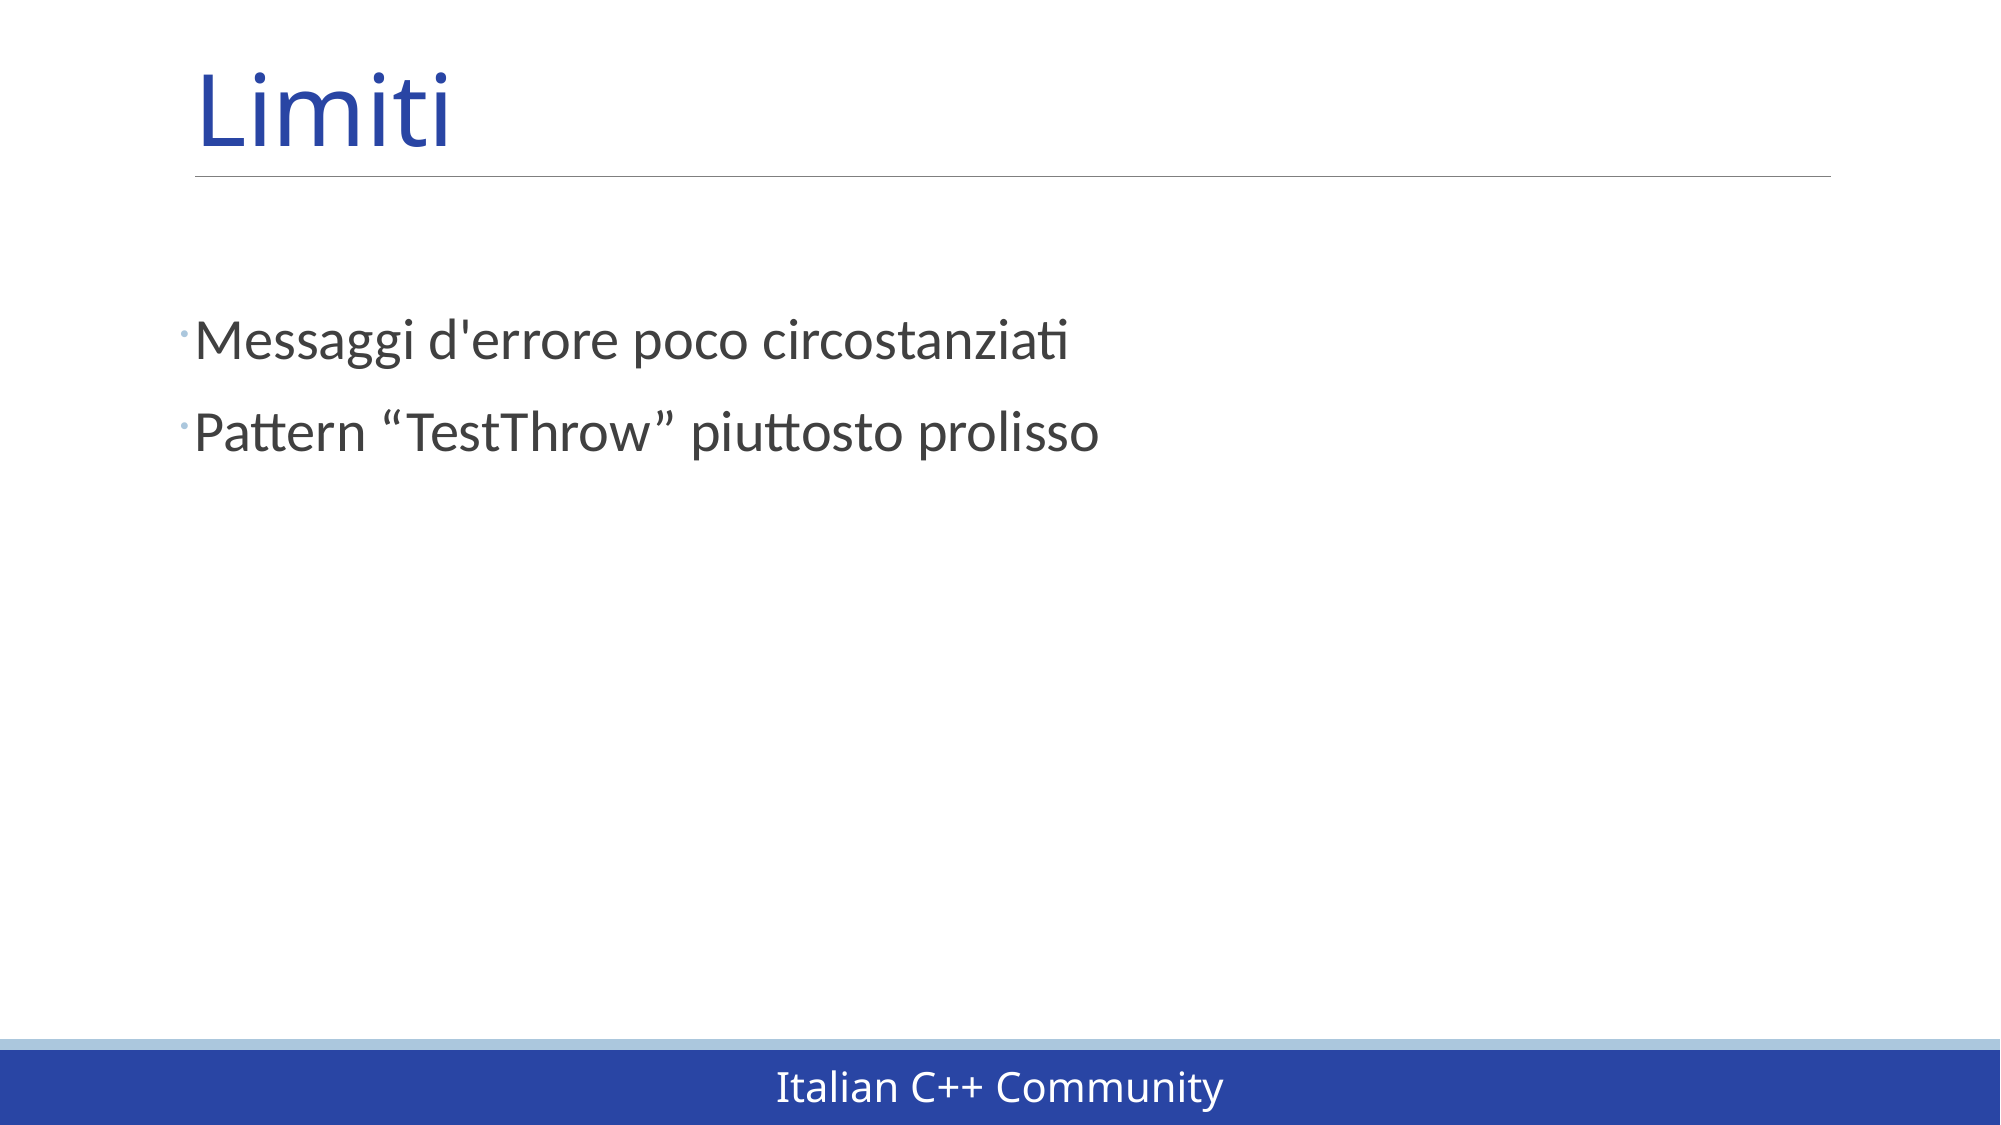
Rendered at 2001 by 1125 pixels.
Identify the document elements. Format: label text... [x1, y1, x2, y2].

list Messaggi d'errore poco circostanziati Pattern “TestThrow” piuttosto prolisso [179, 202, 1830, 1011]
title Limiti [179, 2, 1830, 175]
